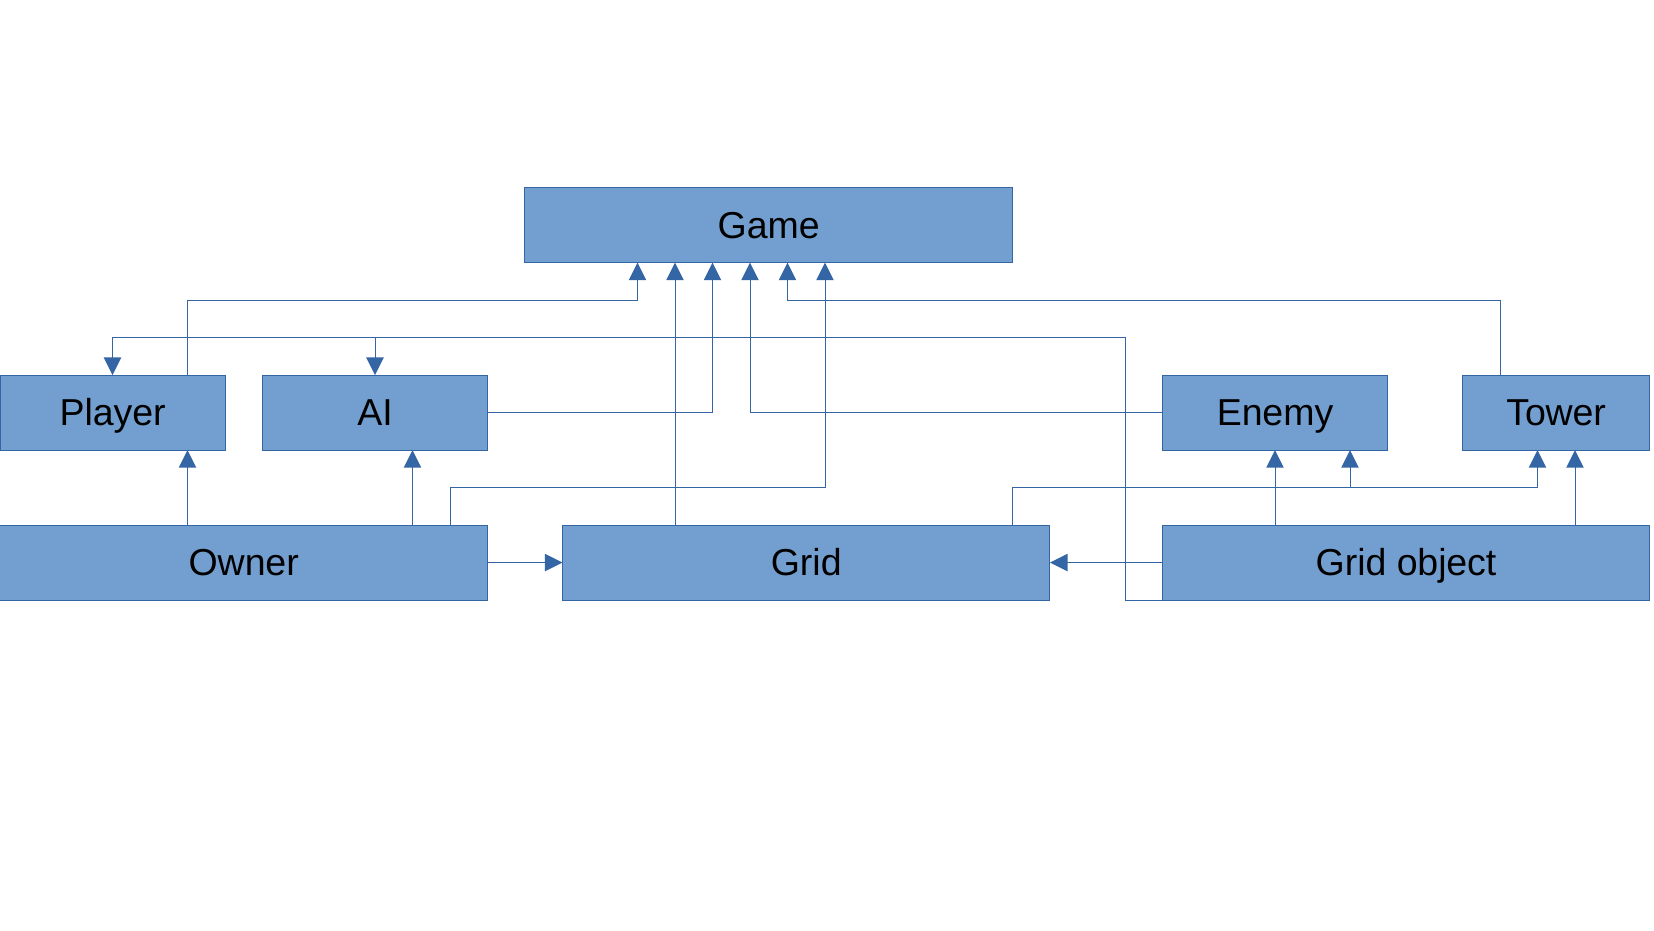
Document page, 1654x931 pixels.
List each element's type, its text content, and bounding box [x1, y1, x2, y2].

text_box Enemy [1162, 375, 1388, 451]
text_box AI [262, 375, 488, 451]
text_box Player [0, 375, 226, 451]
text_box Owner [0, 525, 488, 601]
text_box Game [524, 187, 1013, 263]
text_box Grid [562, 525, 1050, 601]
text_box Tower [1462, 375, 1650, 451]
text_box Grid object [1162, 525, 1650, 601]
